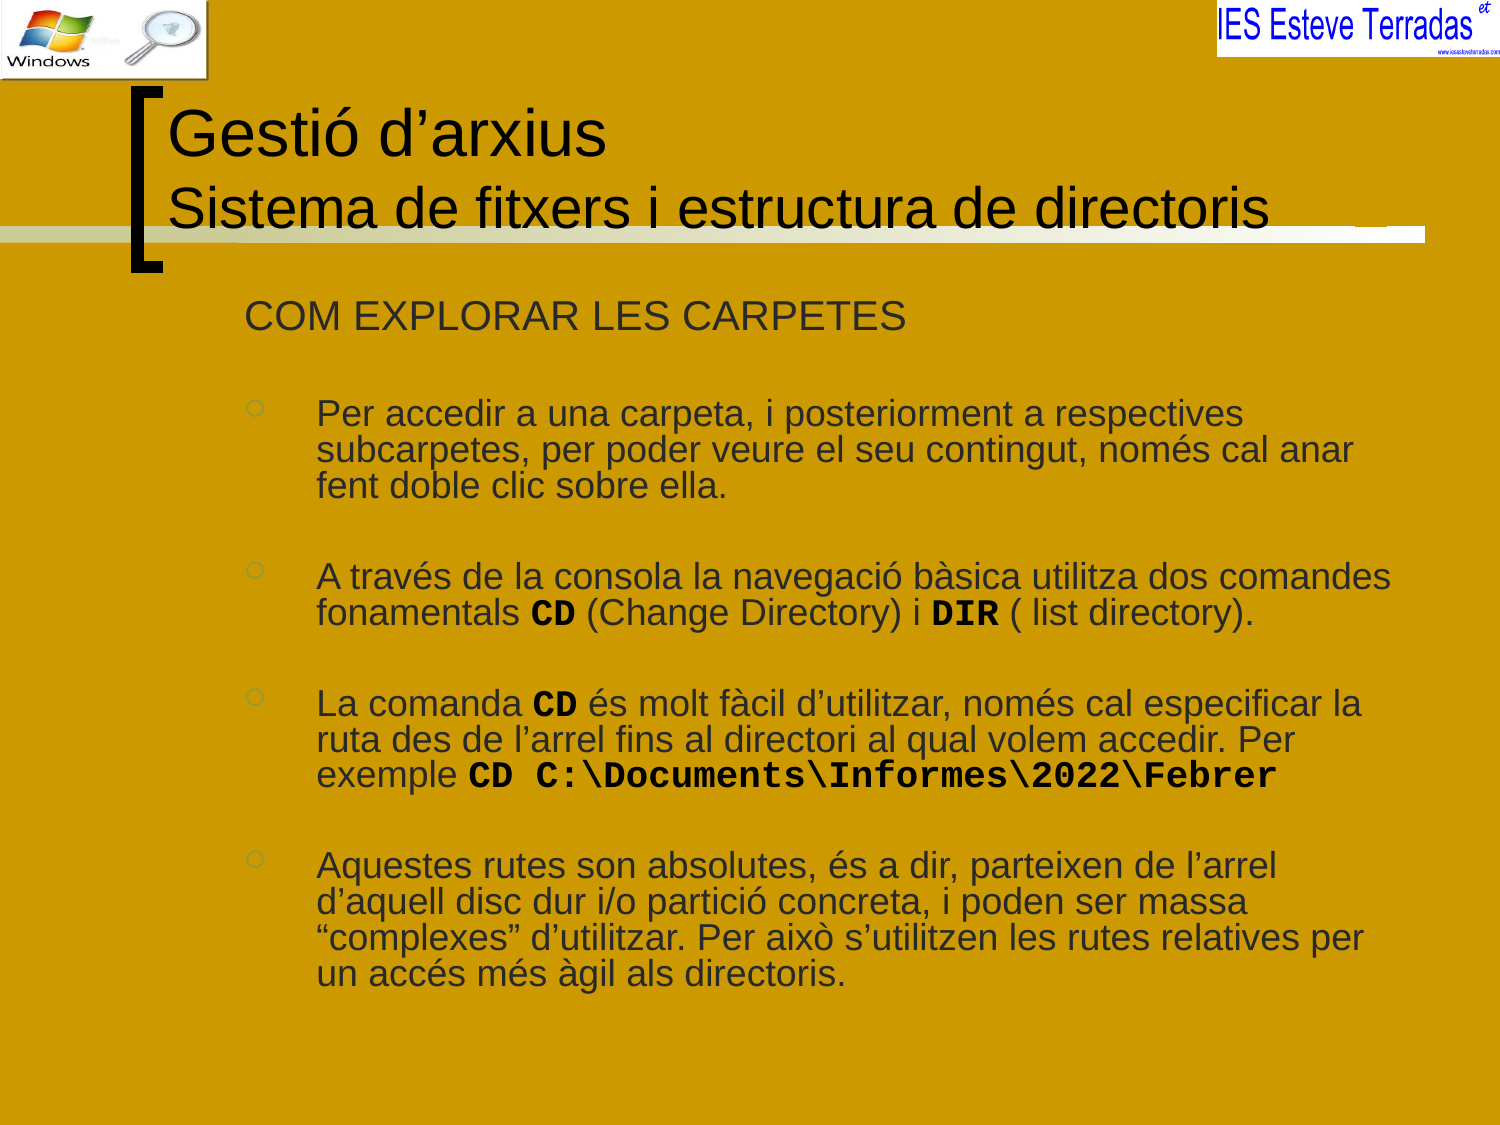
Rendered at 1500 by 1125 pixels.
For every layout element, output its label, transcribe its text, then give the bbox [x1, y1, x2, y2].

picture [1217, 0, 1500, 57]
list COM EXPLORAR LES CARPETES Per accedir a una carpeta, i posteriorment a respectives subcarpetes, per poder veure el seu contingut, només cal anar fent doble clic sobre ella. A través de la consola la navegació bàsica utilitza dos comandes fonamentals CD (Change Directory) i DIR ( list directory). La comanda CD és molt fàcil d’utilitzar, només cal especificar la ruta des de l’arrel fins al directori al qual volem accedir. Per exemple CD C:\Documents\Informes\2022\Febrer Aquestes rutes son absolutes, és a dir, parteixen de l’arrel d’aquell disc dur i/o partició concreta, i poden ser massa “complexes” d’utilitzar. Per això s’utilitzen les rutes relatives per un accés més àgil als directoris. [155, 290, 1412, 1059]
title Gestió d’arxius Sistema de fitxers i estructura de directoris [152, 15, 1328, 248]
picture [0, 0, 207, 79]
